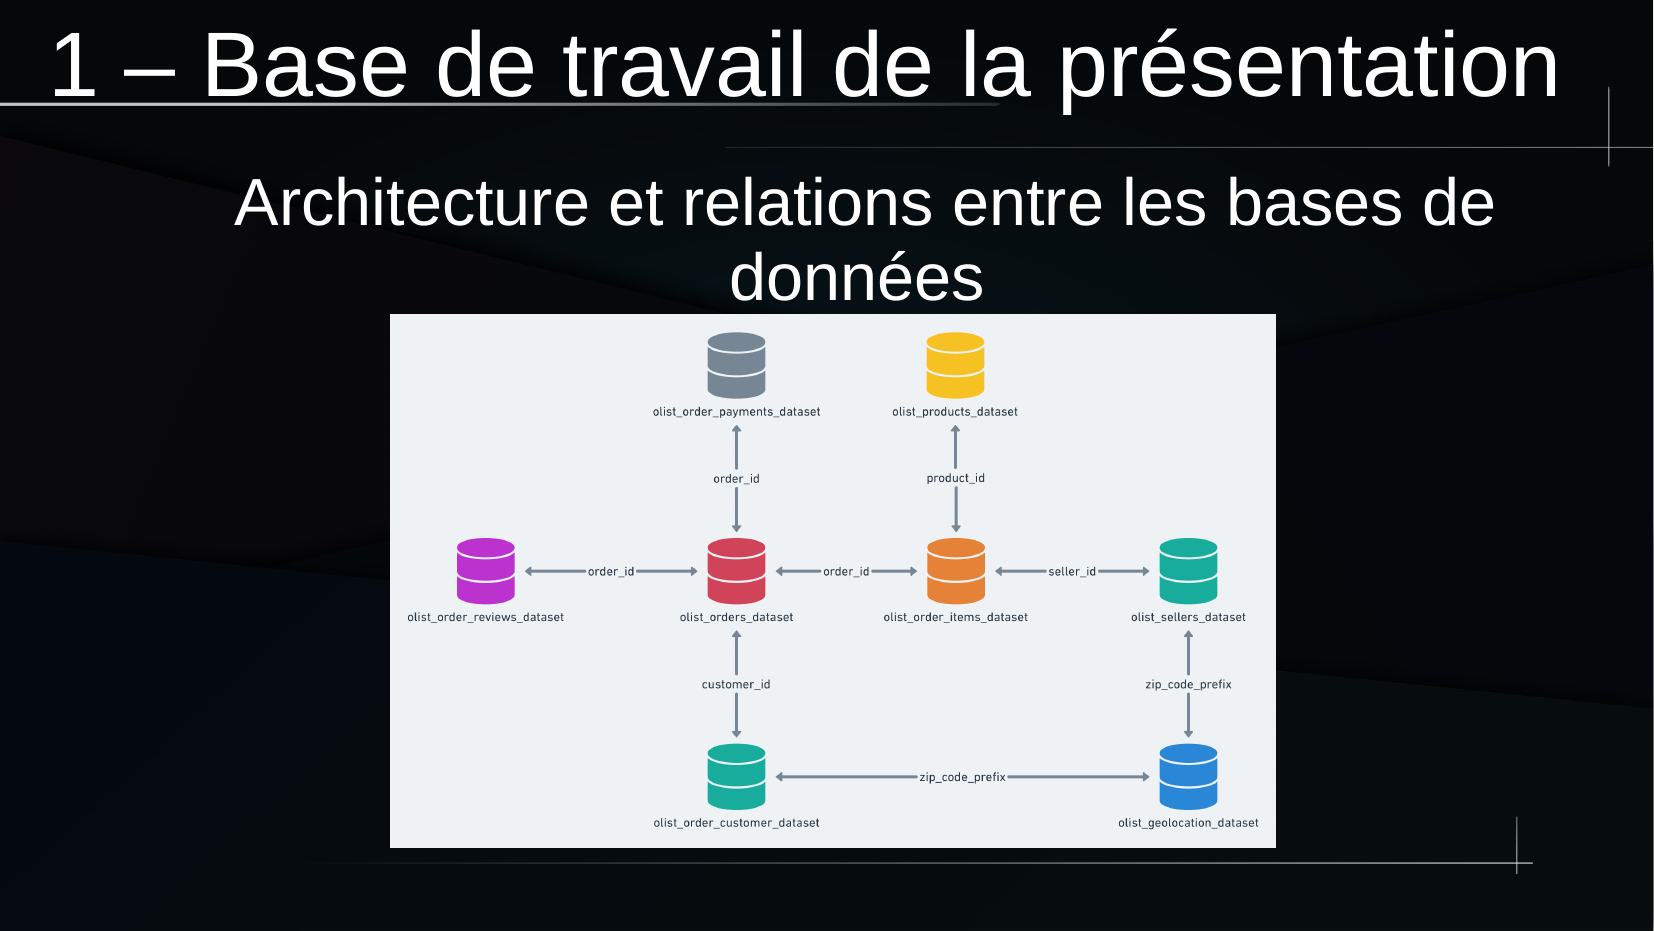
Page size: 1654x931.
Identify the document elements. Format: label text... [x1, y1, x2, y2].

title 1 – Base de travail de la présentation [23, 11, 1589, 119]
picture [0, 0, 1654, 931]
list Architecture et relations entre les bases de données [86, 165, 1576, 705]
